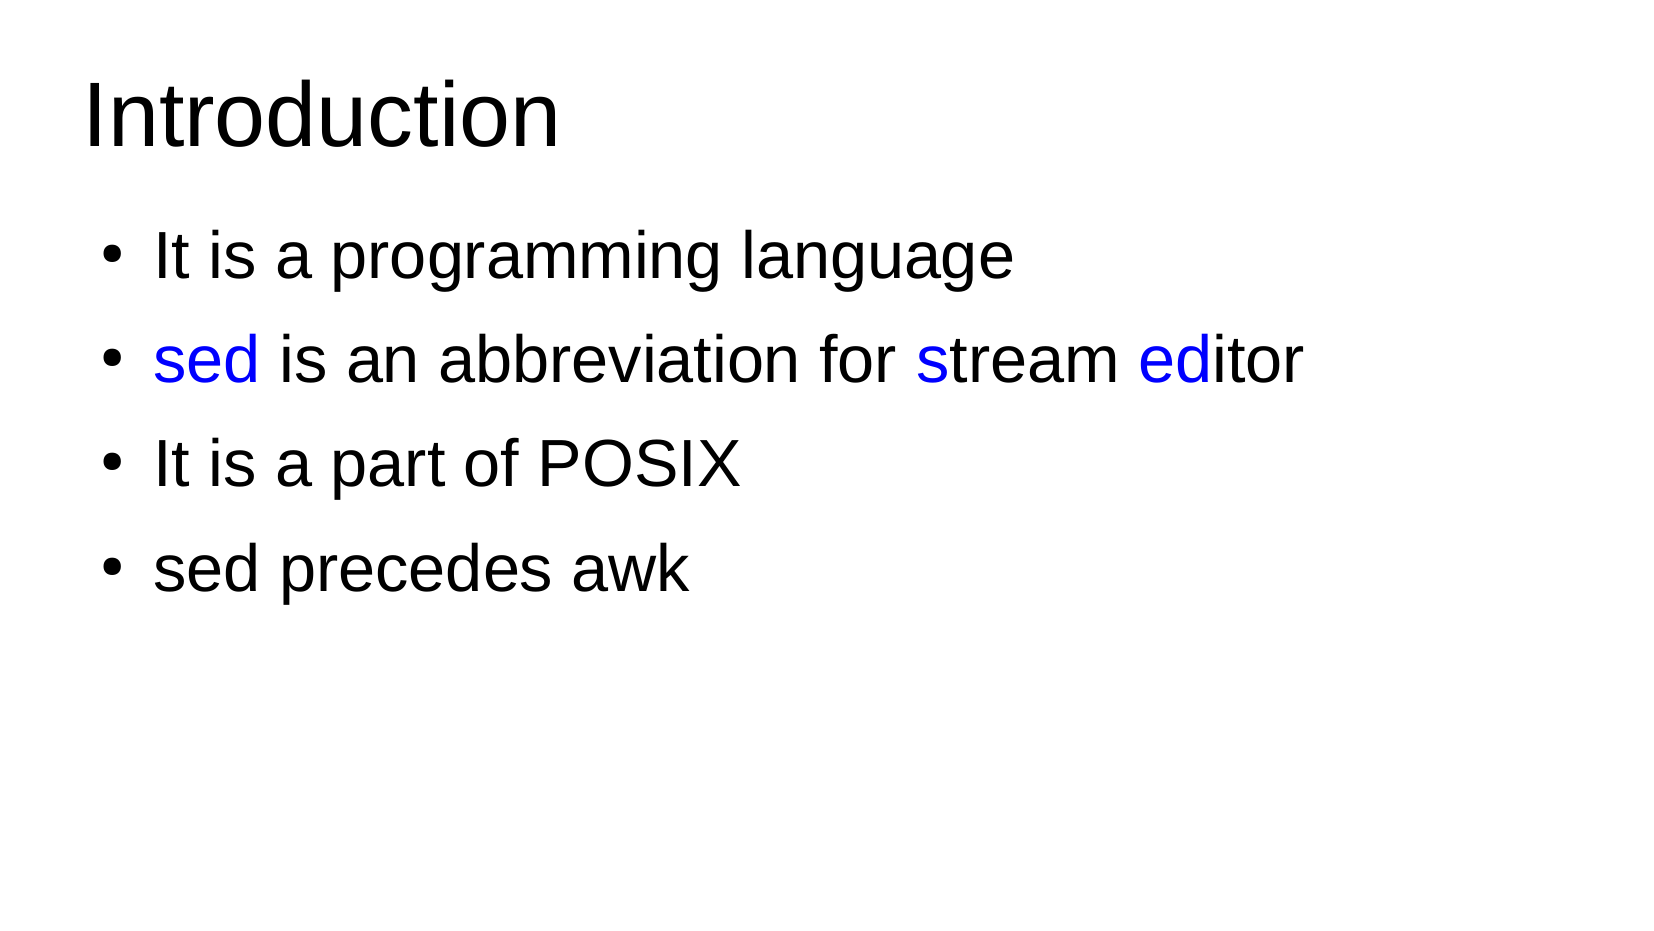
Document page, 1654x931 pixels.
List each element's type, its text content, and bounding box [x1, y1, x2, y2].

title Introduction [82, 37, 1571, 193]
list It is a programming language sed is an abbreviation for stream editor It is a part of POSIX sed precedes awk [82, 217, 1571, 758]
